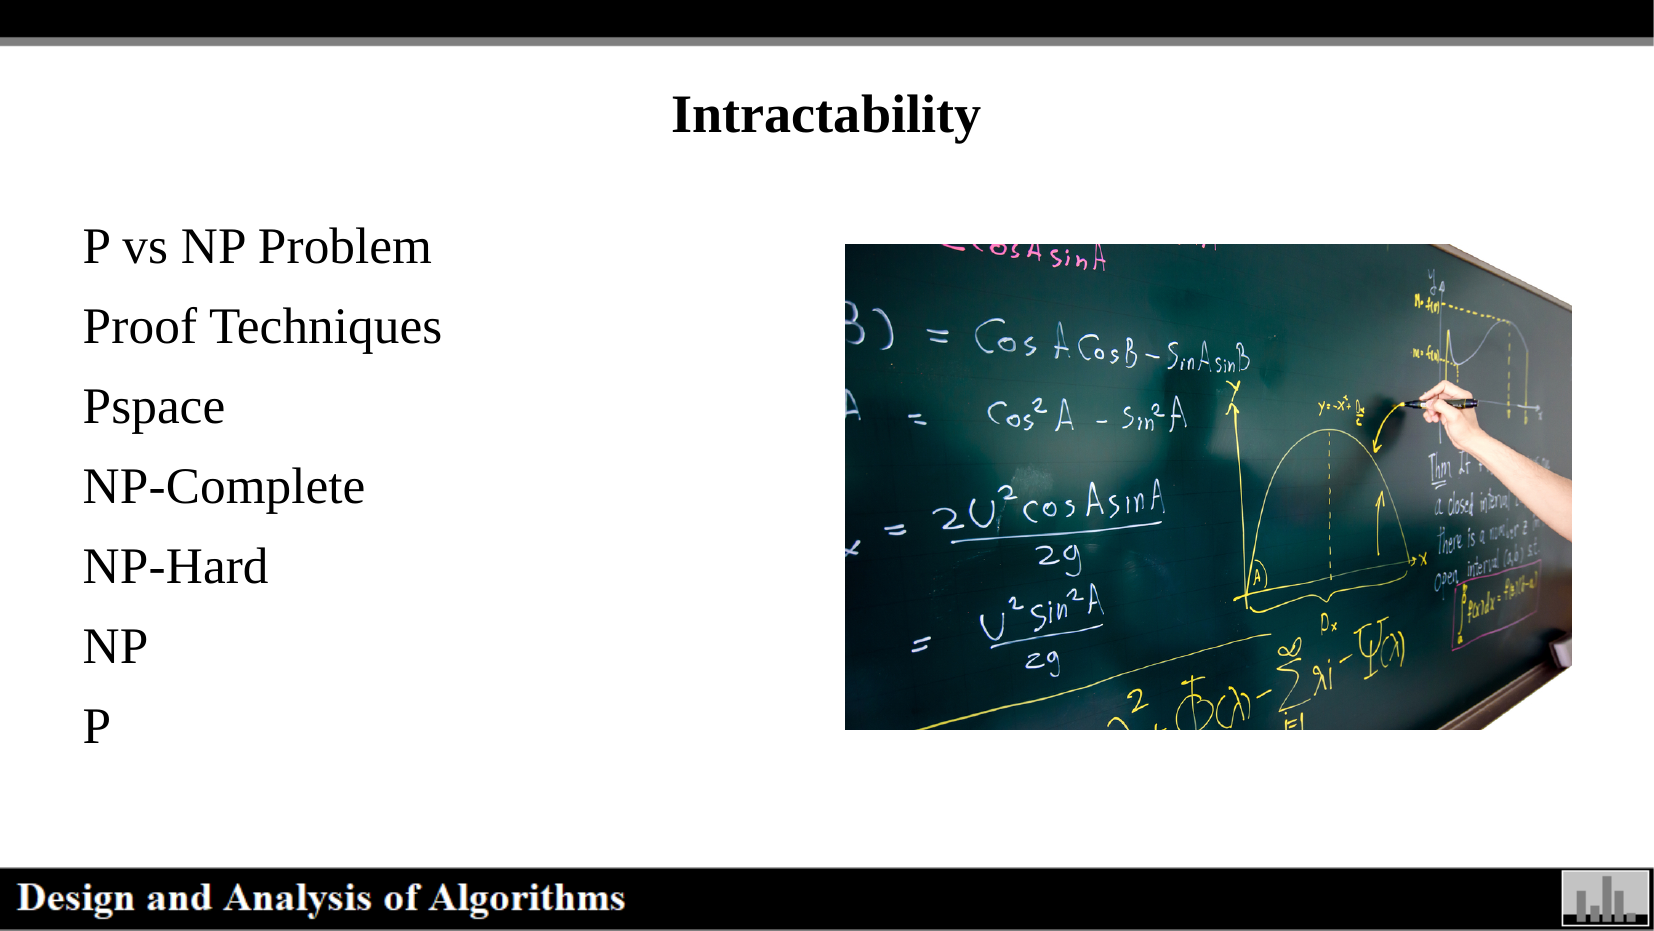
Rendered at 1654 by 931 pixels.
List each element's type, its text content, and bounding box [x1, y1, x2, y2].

title Intractability [82, 37, 1571, 193]
picture [0, 0, 1654, 931]
list P vs NP Problem Proof Techniques Pspace NP-Complete NP-Hard NP P [82, 217, 809, 758]
